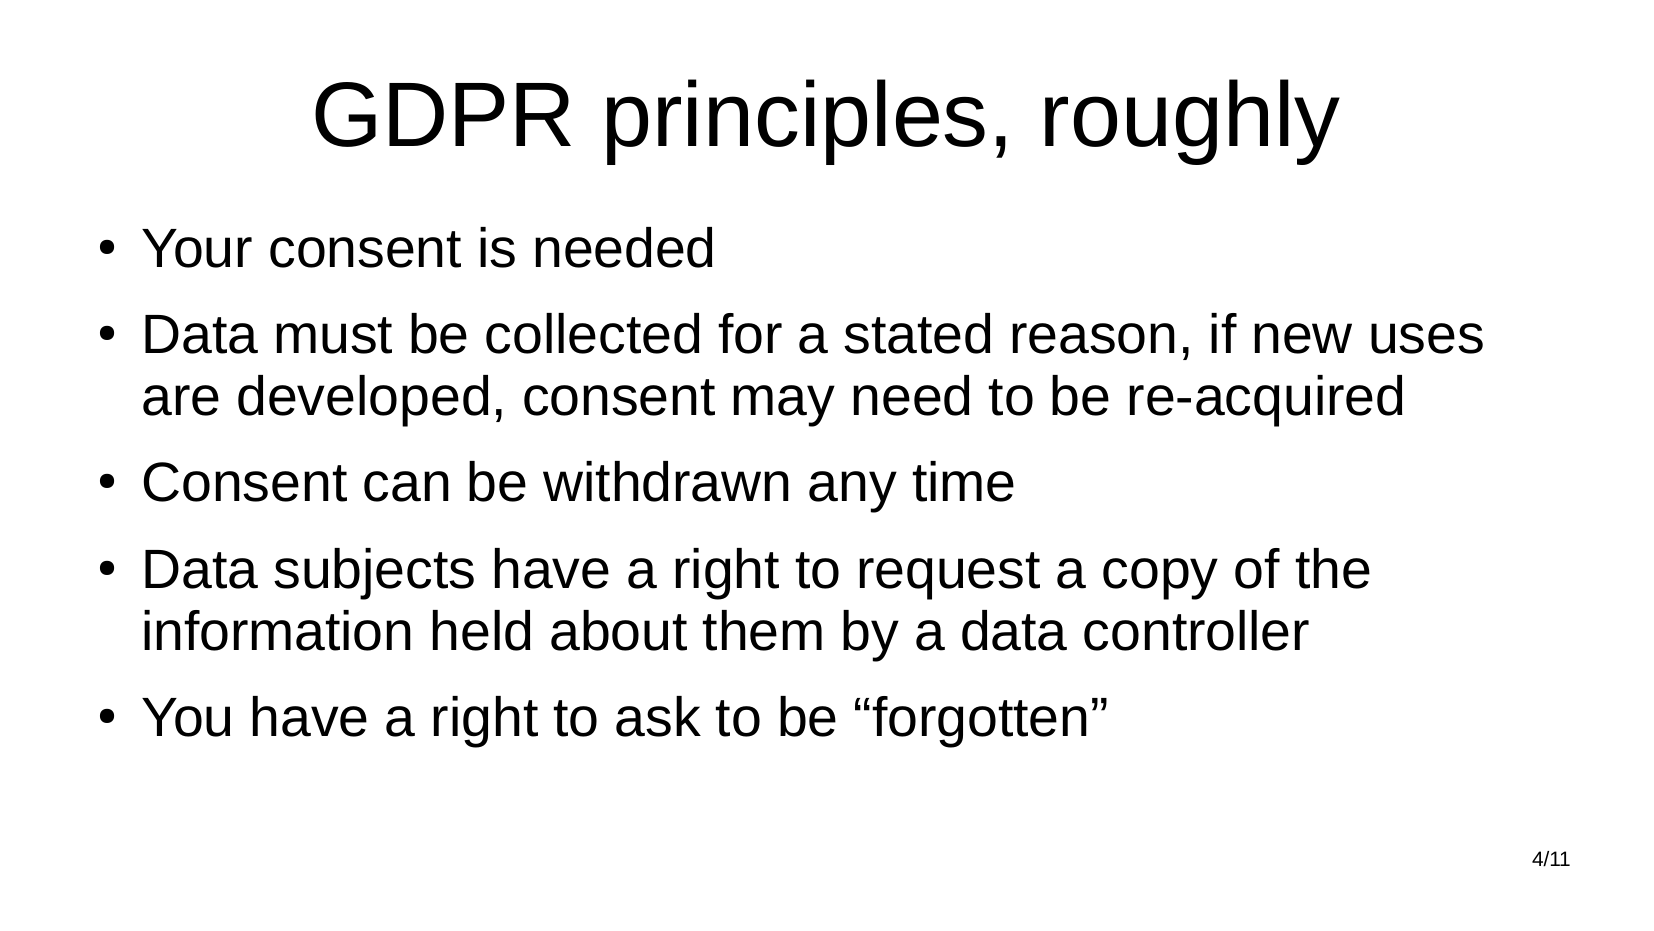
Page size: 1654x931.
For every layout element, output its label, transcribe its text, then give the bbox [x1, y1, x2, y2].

list Your consent is needed Data must be collected for a stated reason, if new uses are developed, consent may need to be re-acquired Consent can be withdrawn any time Data subjects have a right to request a copy of the information held about them by a data controller You have a right to ask to be “forgotten” [82, 217, 1571, 758]
title GDPR principles, roughly [82, 37, 1571, 193]
